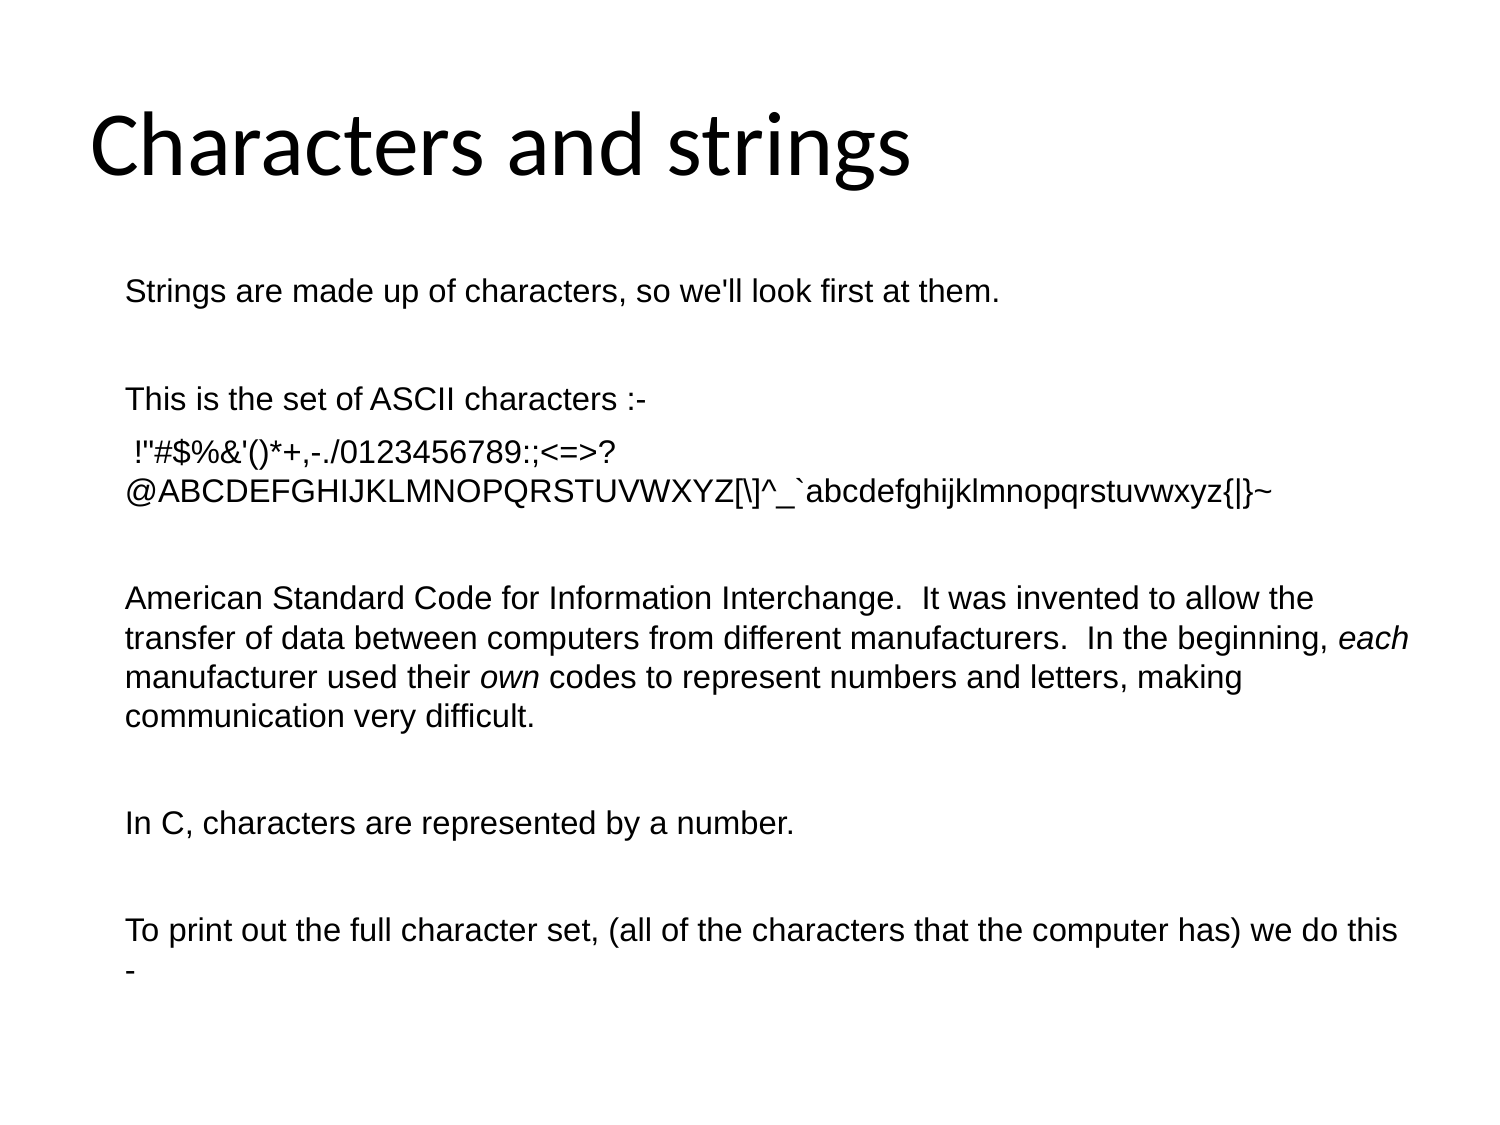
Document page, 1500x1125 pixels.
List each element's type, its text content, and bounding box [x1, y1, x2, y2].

title Characters and strings [75, 45, 1425, 233]
list Strings are made up of characters, so we'll look first at them. This is the set of ASCII characters :- !"#$%&'()*+,-./0123456789:;<=>?@ABCDEFGHIJKLMNOPQRSTUVWXYZ[\]^_`abcdefghijklmnopqrstuvwxyz{|}~ American Standard Code for Information Interchange. It was invented to allow the transfer of data between computers from different manufacturers. In the beginning, each manufacturer used their own codes to represent numbers and letters, making communication very difficult. In C, characters are represented by a number. To print out the full character set, (all of the characters that the computer has) we do this - [75, 262, 1425, 1005]
